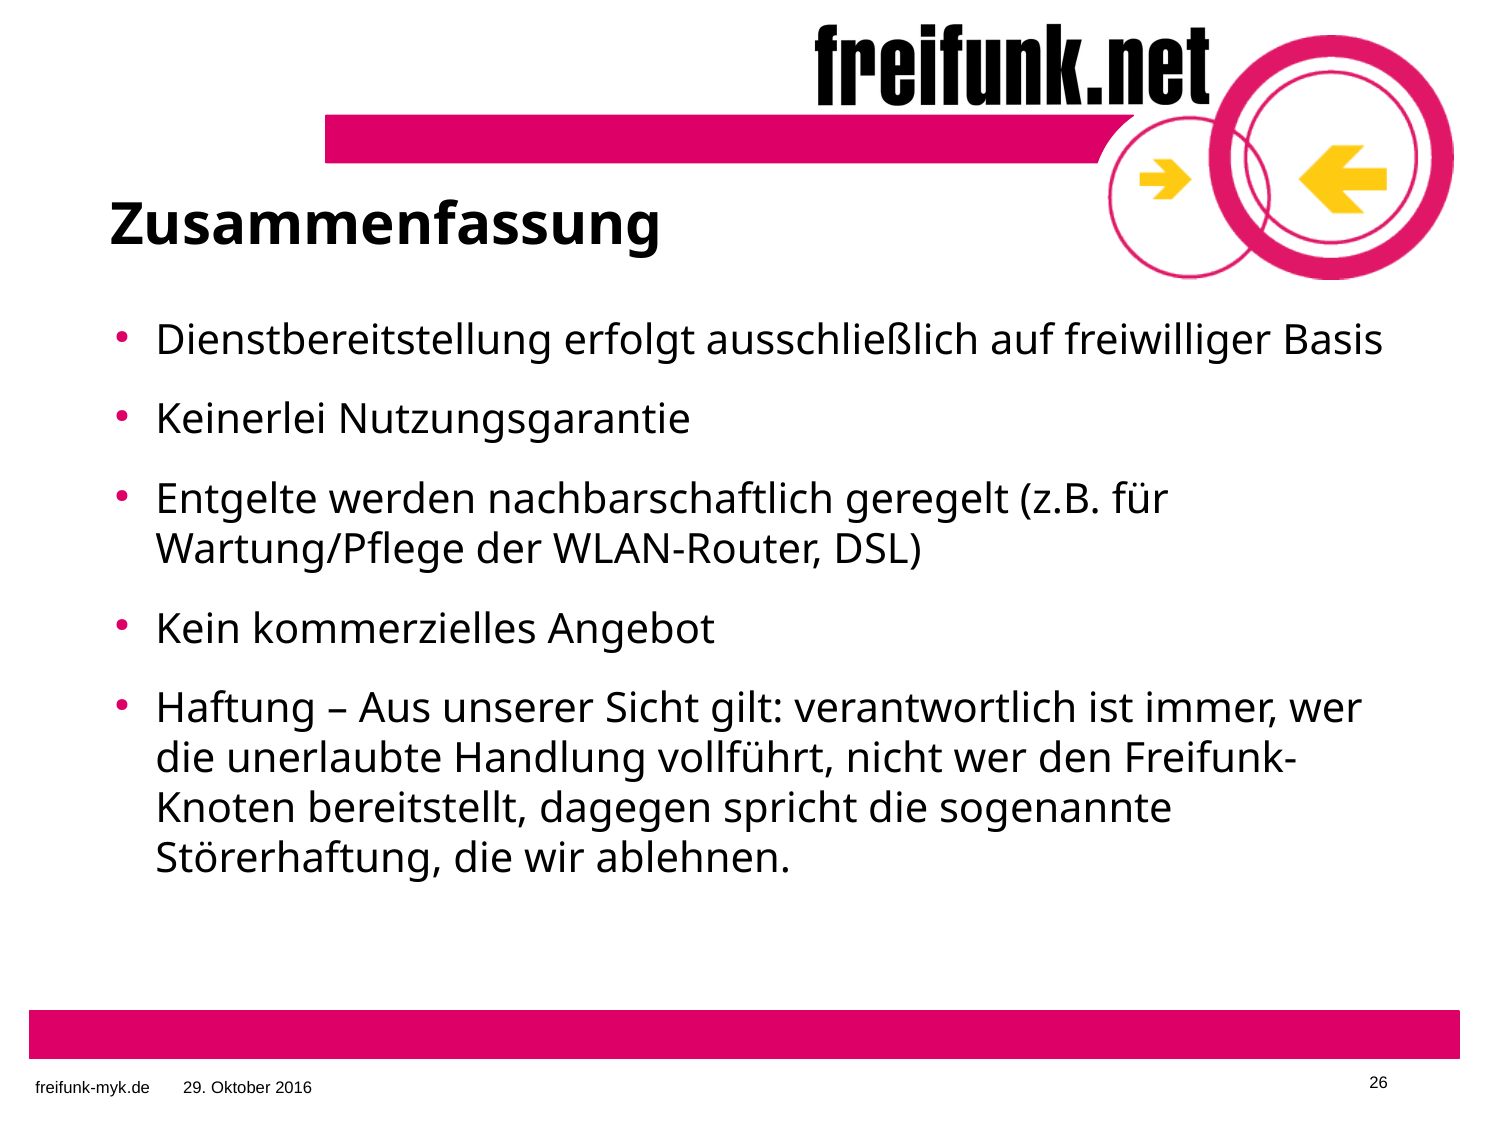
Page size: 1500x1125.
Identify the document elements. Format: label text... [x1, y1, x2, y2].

picture [816, 24, 1454, 280]
title Zusammenfassung [110, 160, 1093, 282]
list Dienstbereitstellung erfolgt ausschließlich auf freiwilliger Basis Keinerlei Nutzungsgarantie Entgelte werden nachbarschaftlich geregelt (z.B. für Wartung/Pflege der WLAN-Router, DSL) Kein kommerzielles Angebot Haftung – Aus unserer Sicht gilt: verantwortlich ist immer, wer die unerlaubte Handlung vollführt, nicht wer den Freifunk-Knoten bereitstellt, dagegen spricht die sogenannte Störerhaftung, die wir ablehnen. [110, 312, 1392, 1000]
